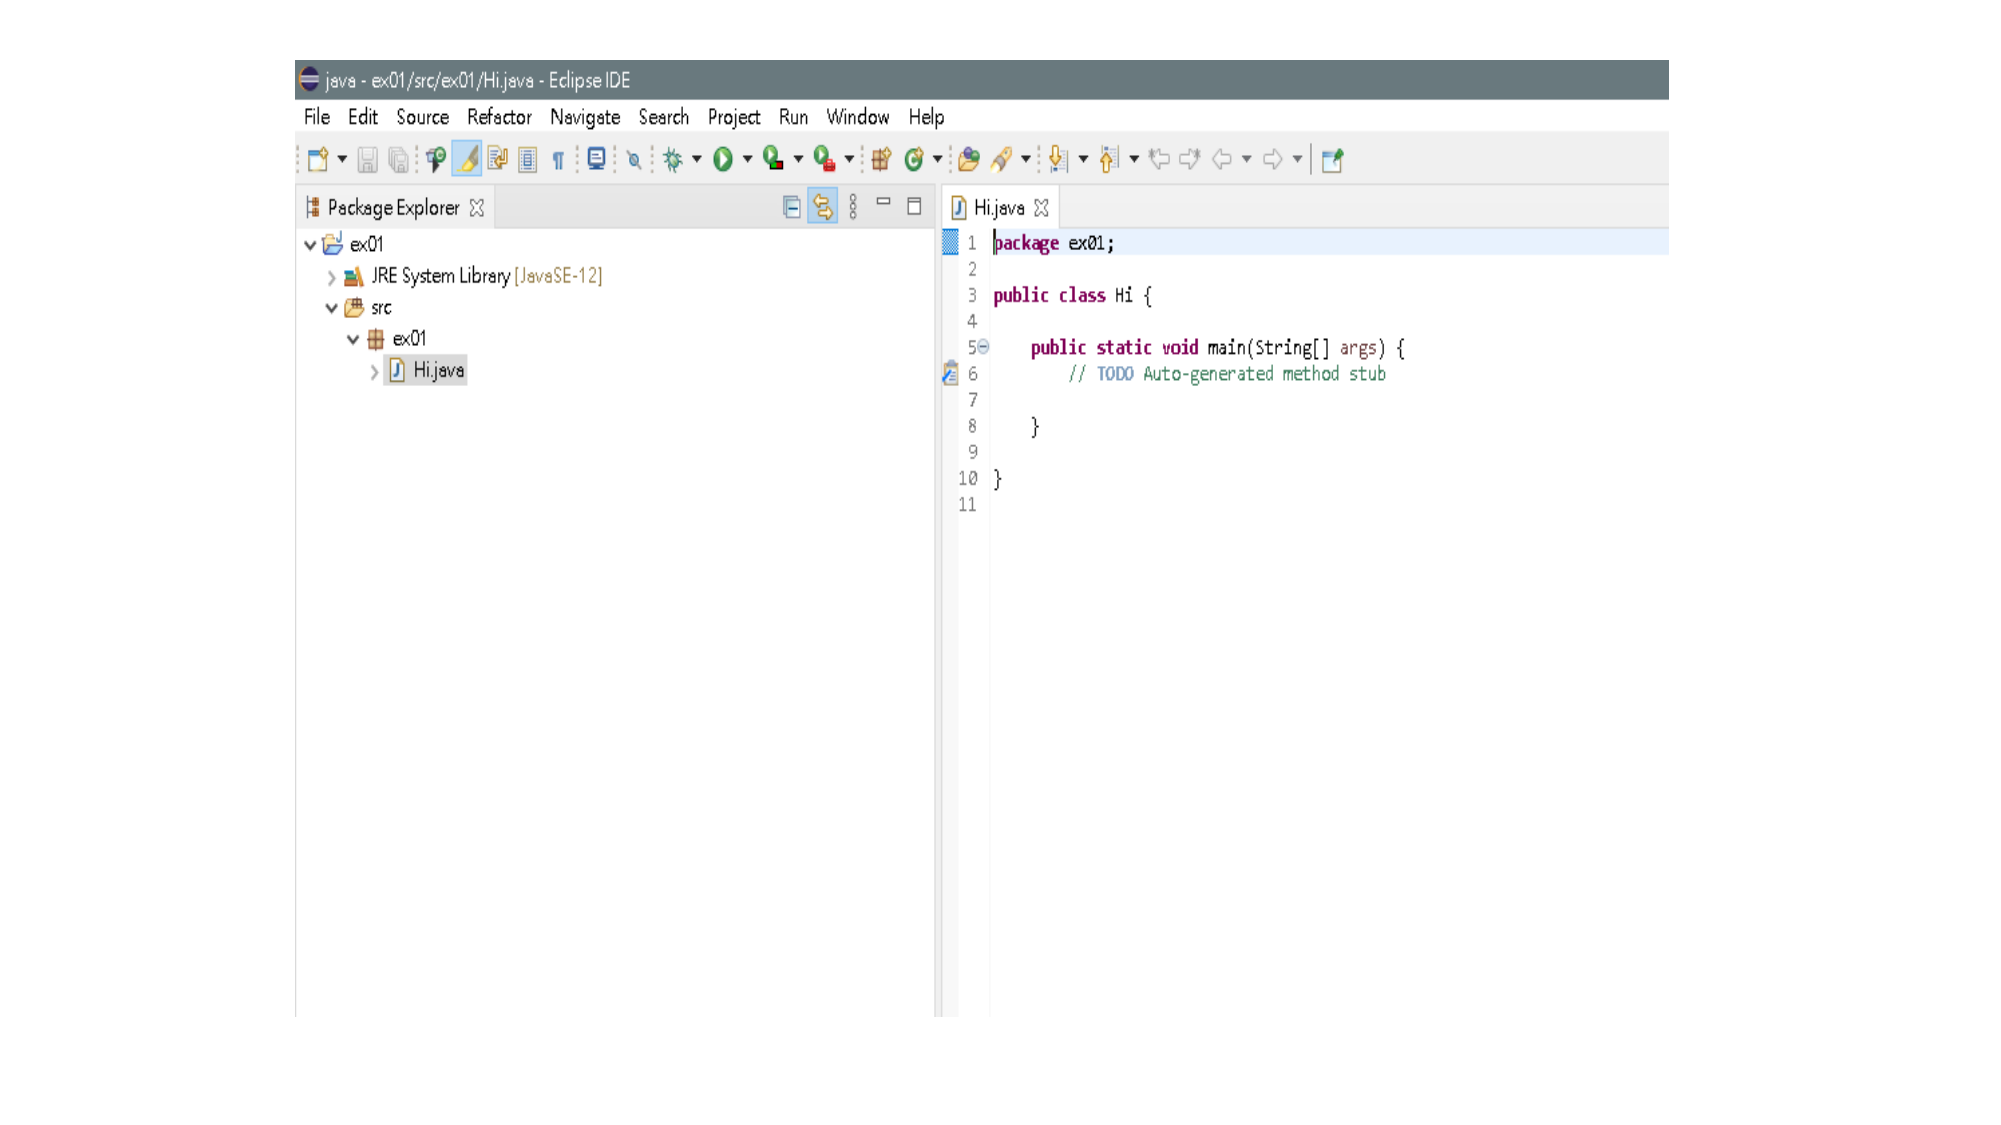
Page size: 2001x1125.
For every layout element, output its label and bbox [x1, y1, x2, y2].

picture [295, 60, 1669, 1017]
